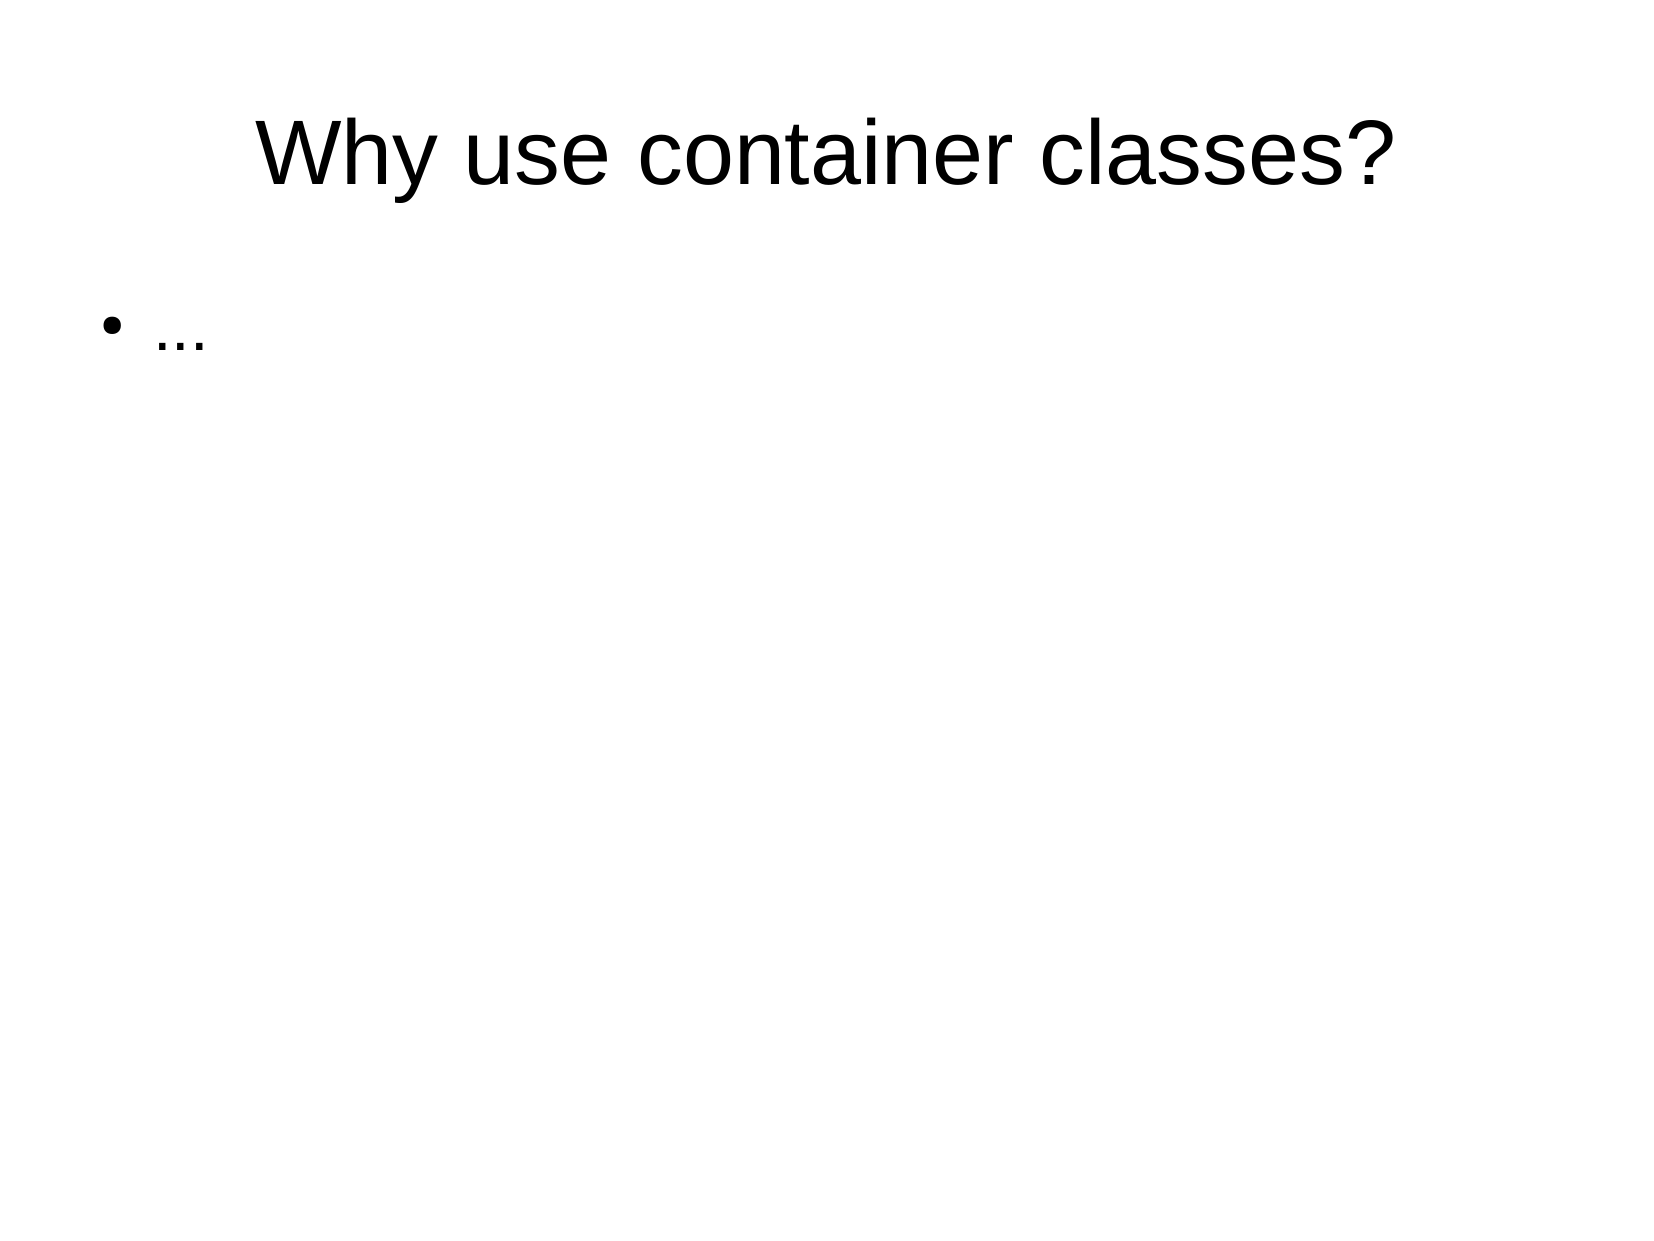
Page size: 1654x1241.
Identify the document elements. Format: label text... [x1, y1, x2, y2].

list ... [82, 290, 1571, 1010]
title Why use container classes? [82, 49, 1571, 257]
